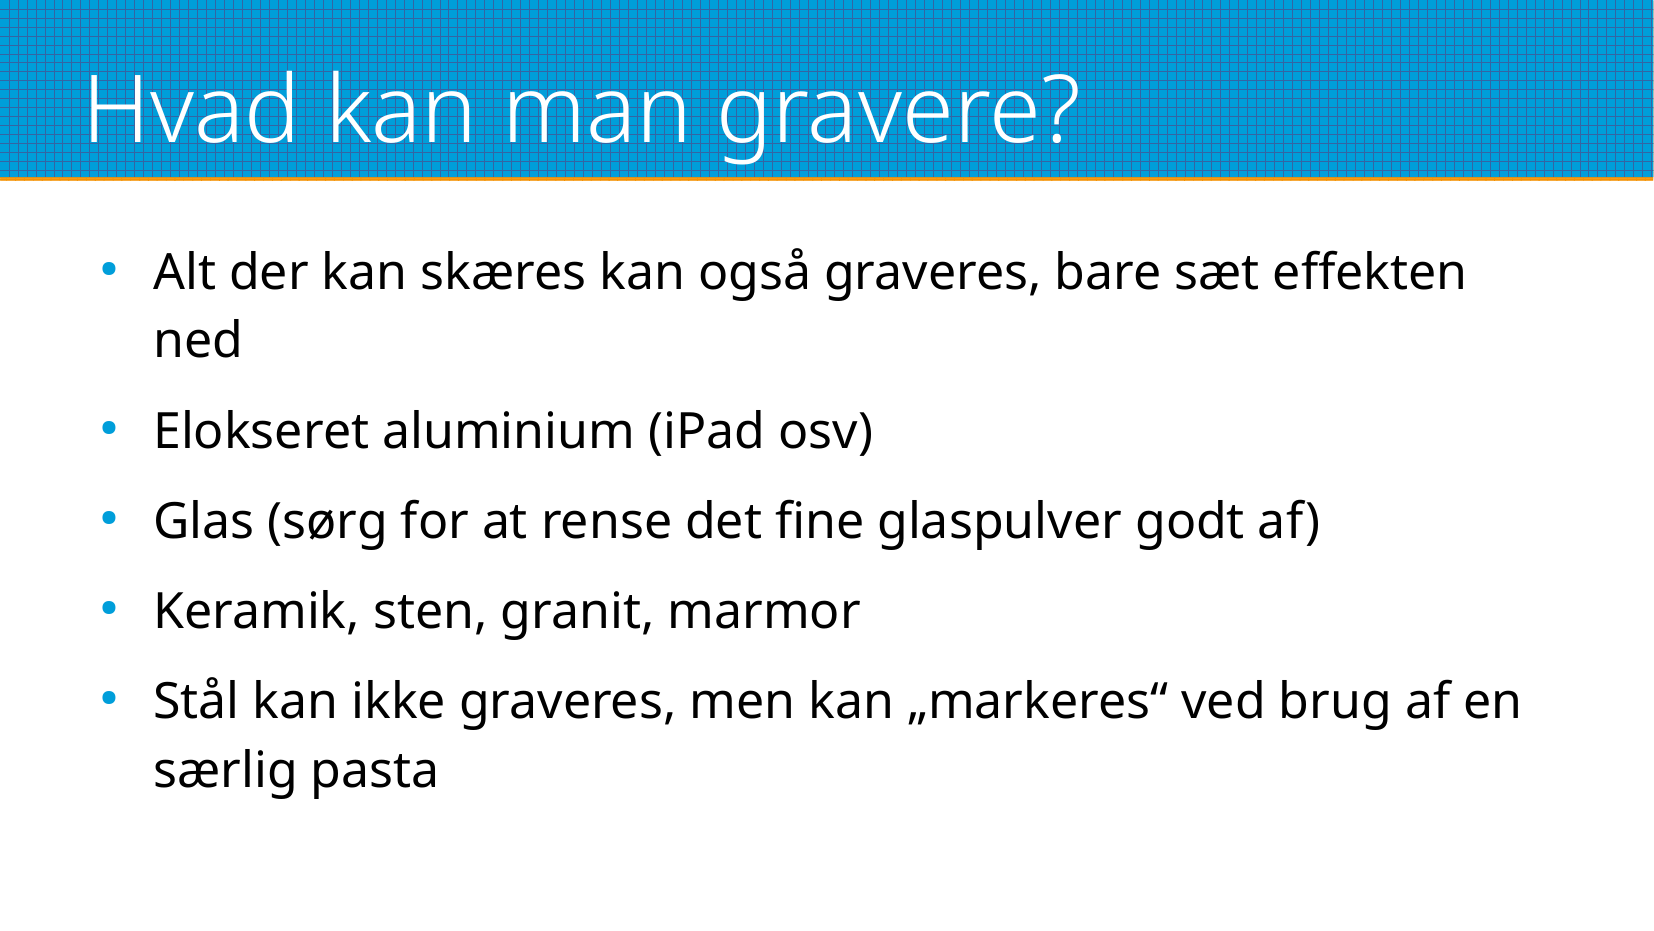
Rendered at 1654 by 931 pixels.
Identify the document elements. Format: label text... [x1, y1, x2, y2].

list Alt der kan skæres kan også graveres, bare sæt effekten ned Elokseret aluminium (iPad osv) Glas (sørg for at rense det fine glaspulver godt af) Keramik, sten, granit, marmor Stål kan ikke graveres, men kan „markeres“ ved brug af en særlig pasta [82, 236, 1563, 811]
title Hvad kan man gravere? [82, 14, 1571, 171]
